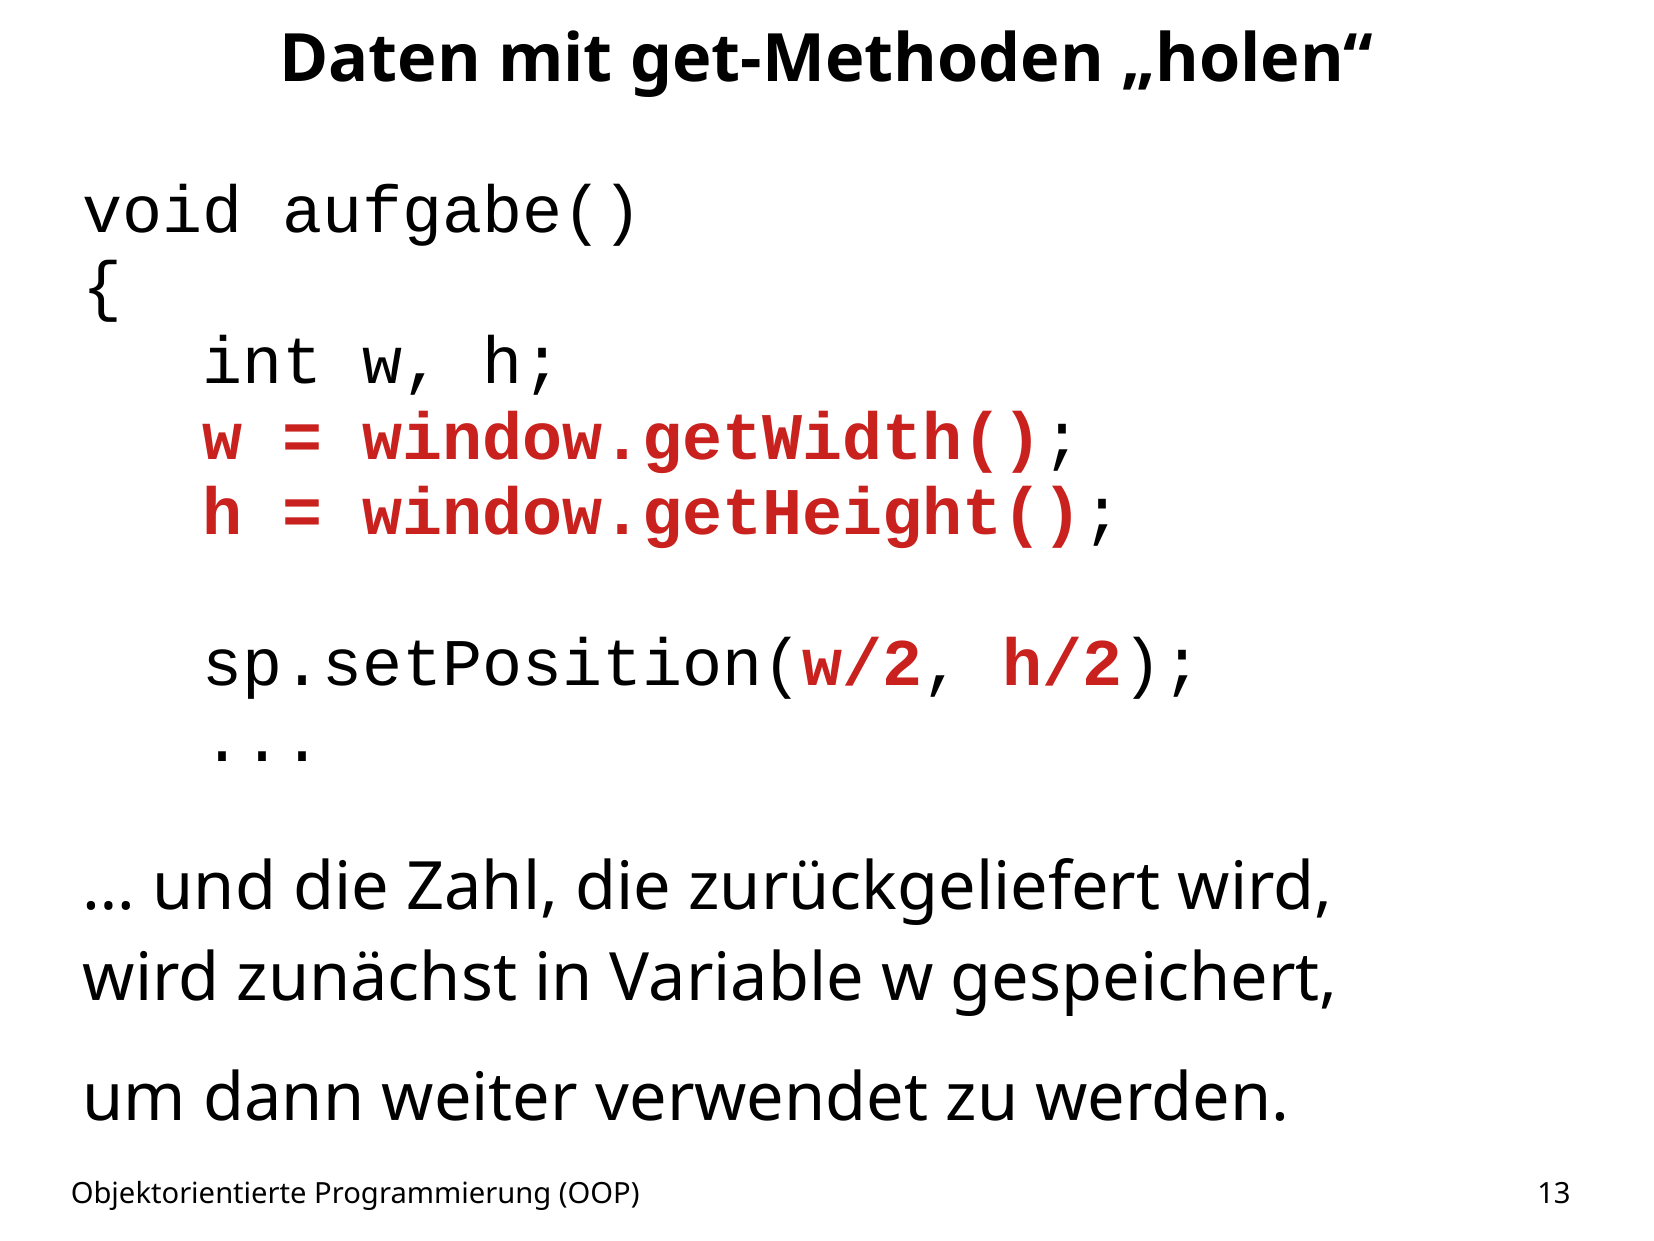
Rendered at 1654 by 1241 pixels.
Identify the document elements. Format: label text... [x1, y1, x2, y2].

list void aufgabe() { int w, h; w = window.getWidth(); h = window.getHeight(); sp.setPosition(w/2, h/2); ... [82, 177, 1571, 838]
list … und die Zahl, die zurückgeliefert wird, wird zunächst in Variable w gespeichert, um dann weiter verwendet zu werden. [82, 838, 1571, 1182]
title Daten mit get-Methoden „holen“ [0, 5, 1654, 107]
